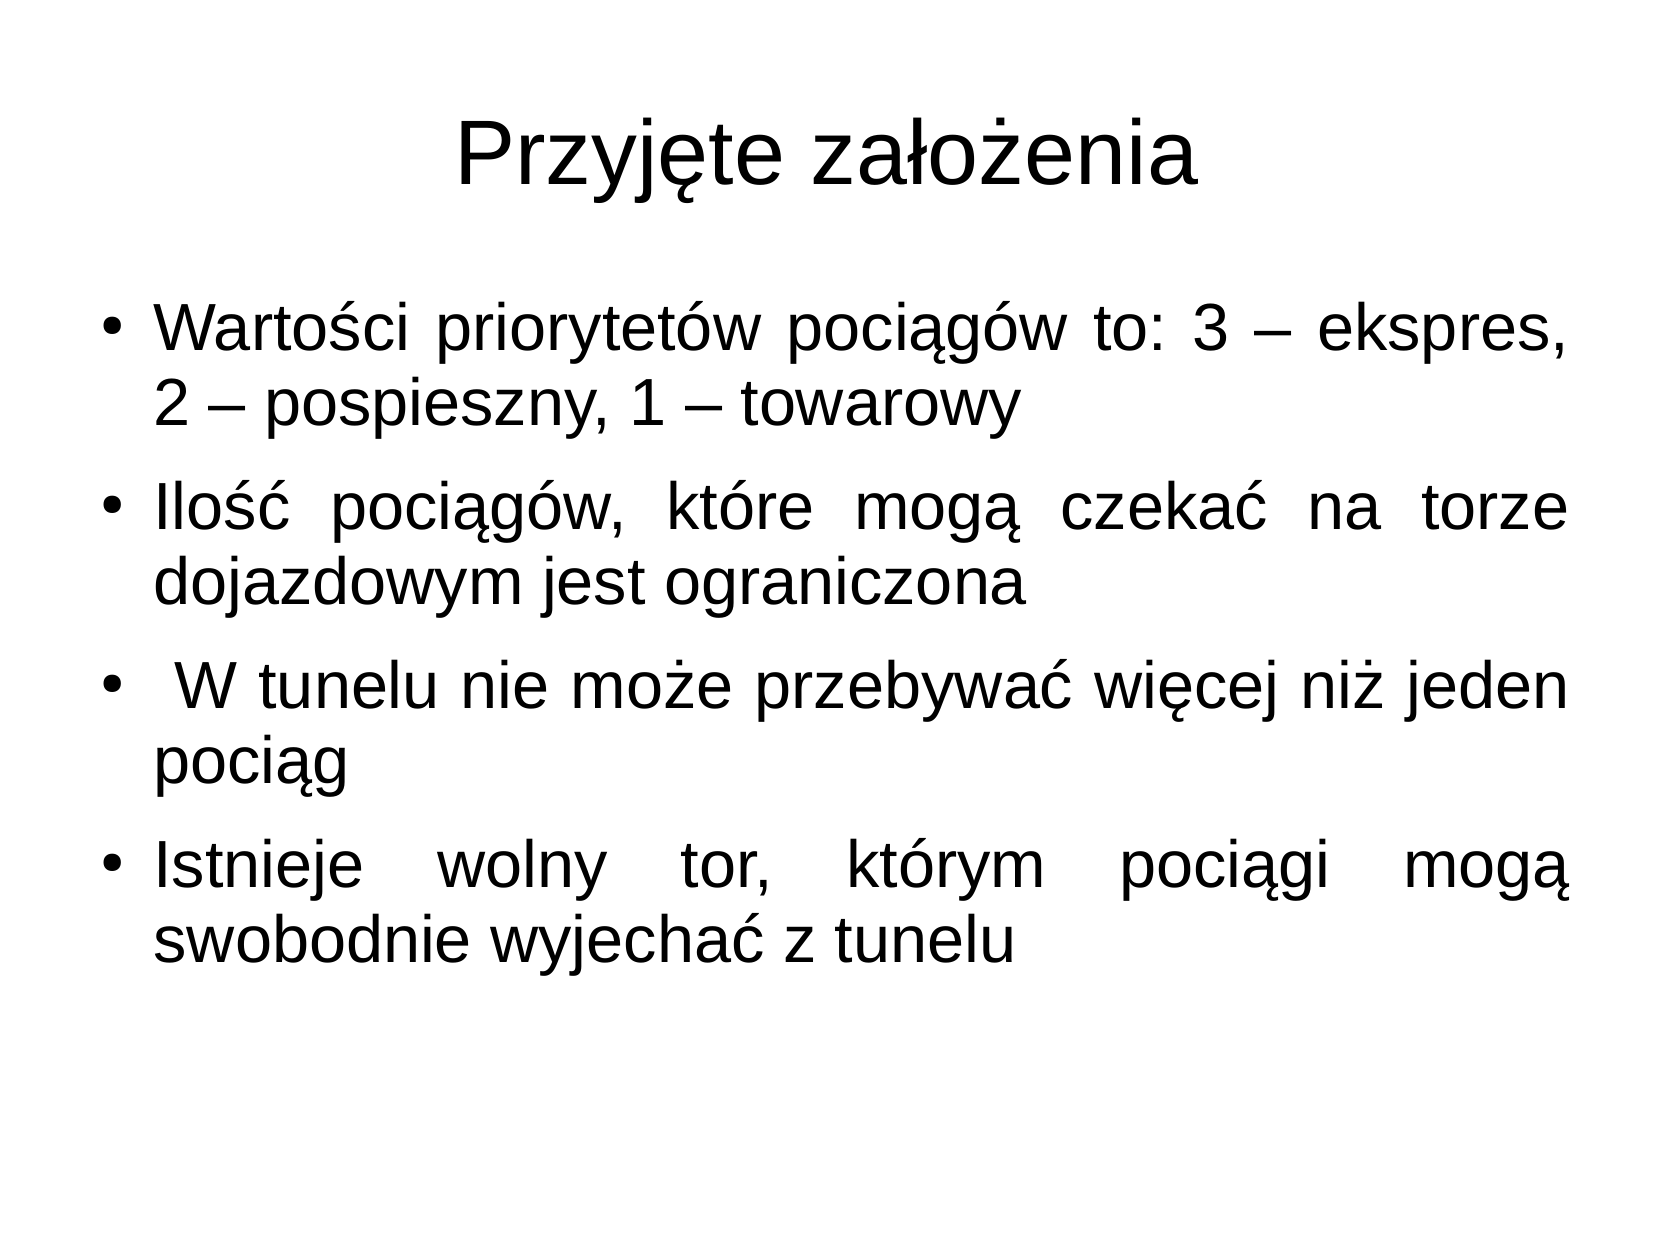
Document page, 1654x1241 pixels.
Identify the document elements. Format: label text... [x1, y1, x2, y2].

title Przyjęte założenia [82, 49, 1571, 257]
list Wartości priorytetów pociągów to: 3 – ekspres, 2 – pospieszny, 1 – towarowy Ilość pociągów, które mogą czekać na torze dojazdowym jest ograniczona W tunelu nie może przebywać więcej niż jeden pociąg Istnieje wolny tor, którym pociągi mogą swobodnie wyjechać z tunelu [82, 290, 1571, 1109]
